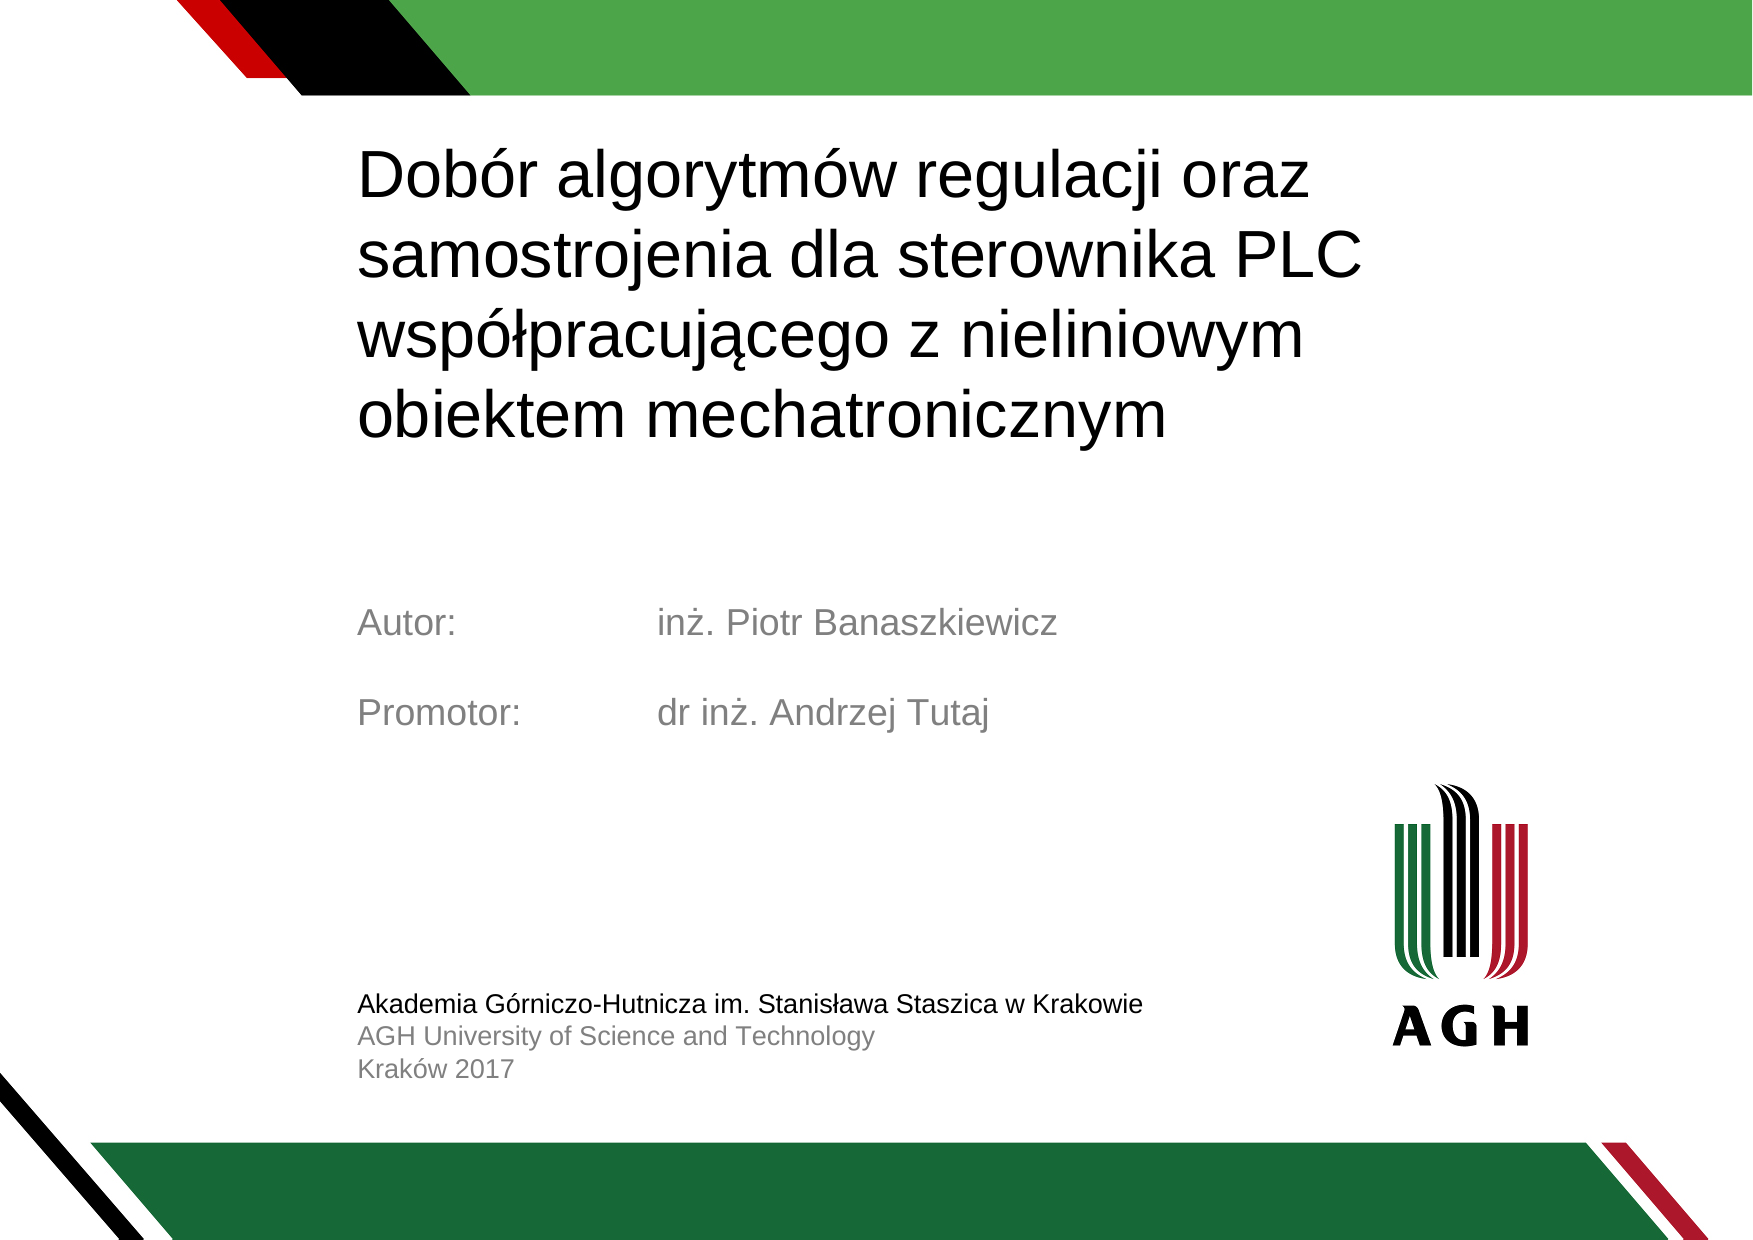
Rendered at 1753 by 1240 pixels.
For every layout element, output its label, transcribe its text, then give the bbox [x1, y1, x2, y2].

text_box Autor: inż. Piotr Banaszkiewicz Promotor: dr inż. Andrzej Tutaj [349, 590, 1067, 741]
text_box Akademia Górniczo-Hutnicza im. Stanisława Staszica w Krakowie AGH University of Science and Technology Kraków 2017 [349, 978, 1363, 1092]
picture [0, 0, 1753, 1240]
text_box Dobór algorytmów regulacji oraz samostrojenia dla sterownika PLC współpracującego z nieliniowym obiektem mechatronicznym [349, 122, 1417, 459]
